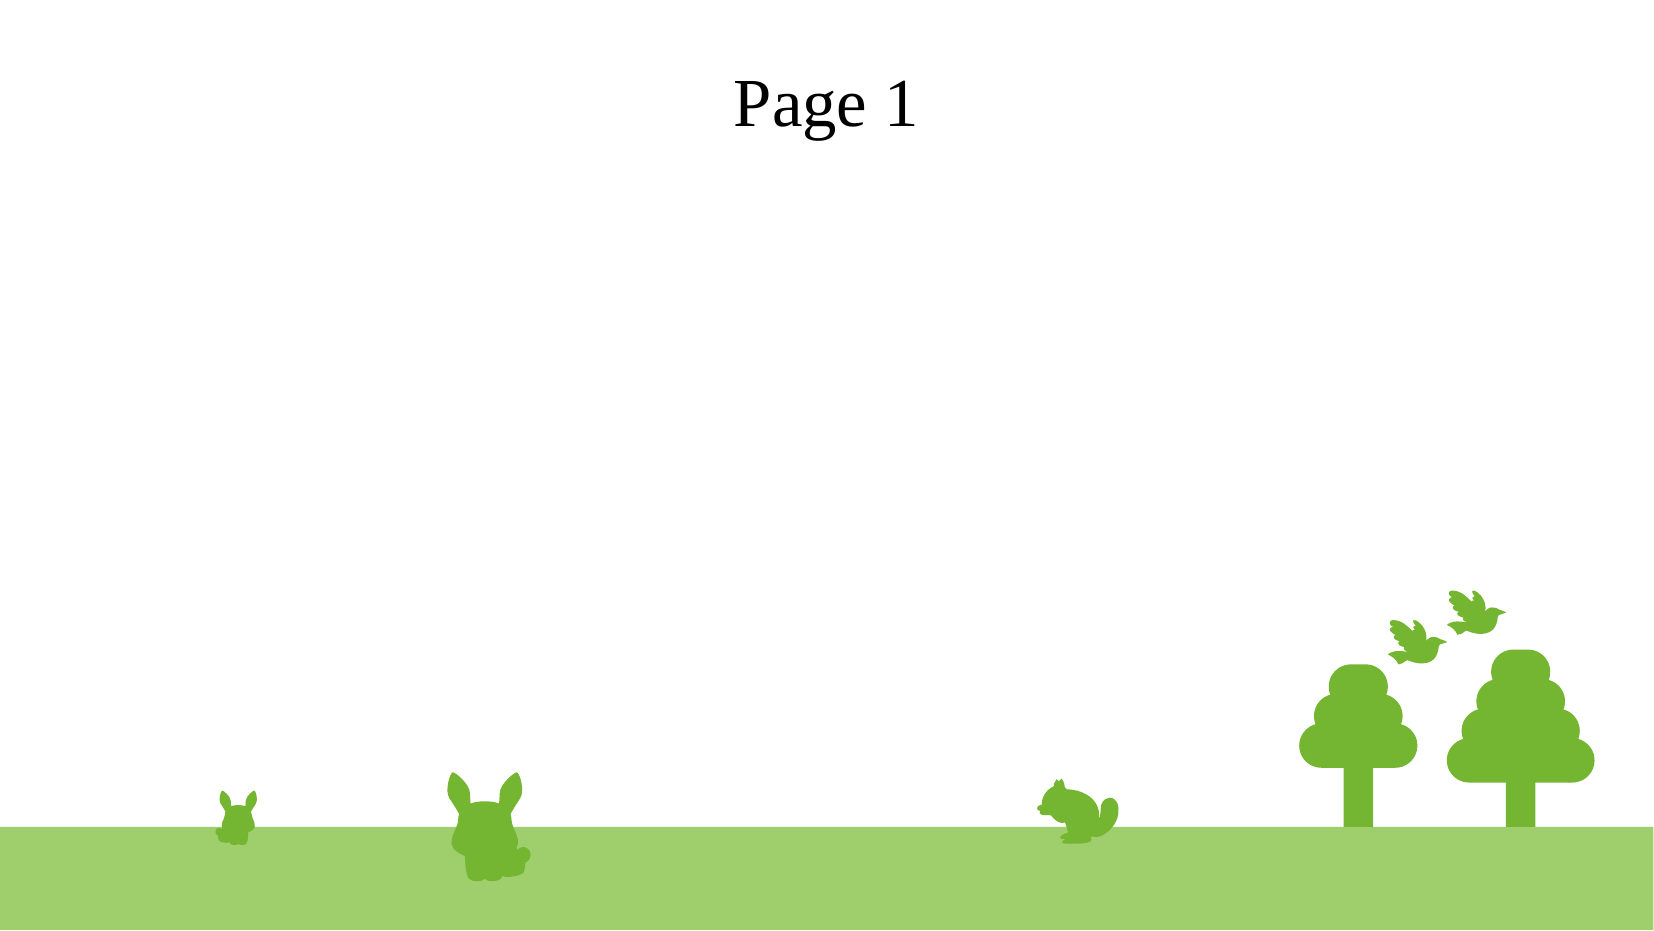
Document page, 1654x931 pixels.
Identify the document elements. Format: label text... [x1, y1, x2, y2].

title Page 1 [88, 29, 1565, 178]
